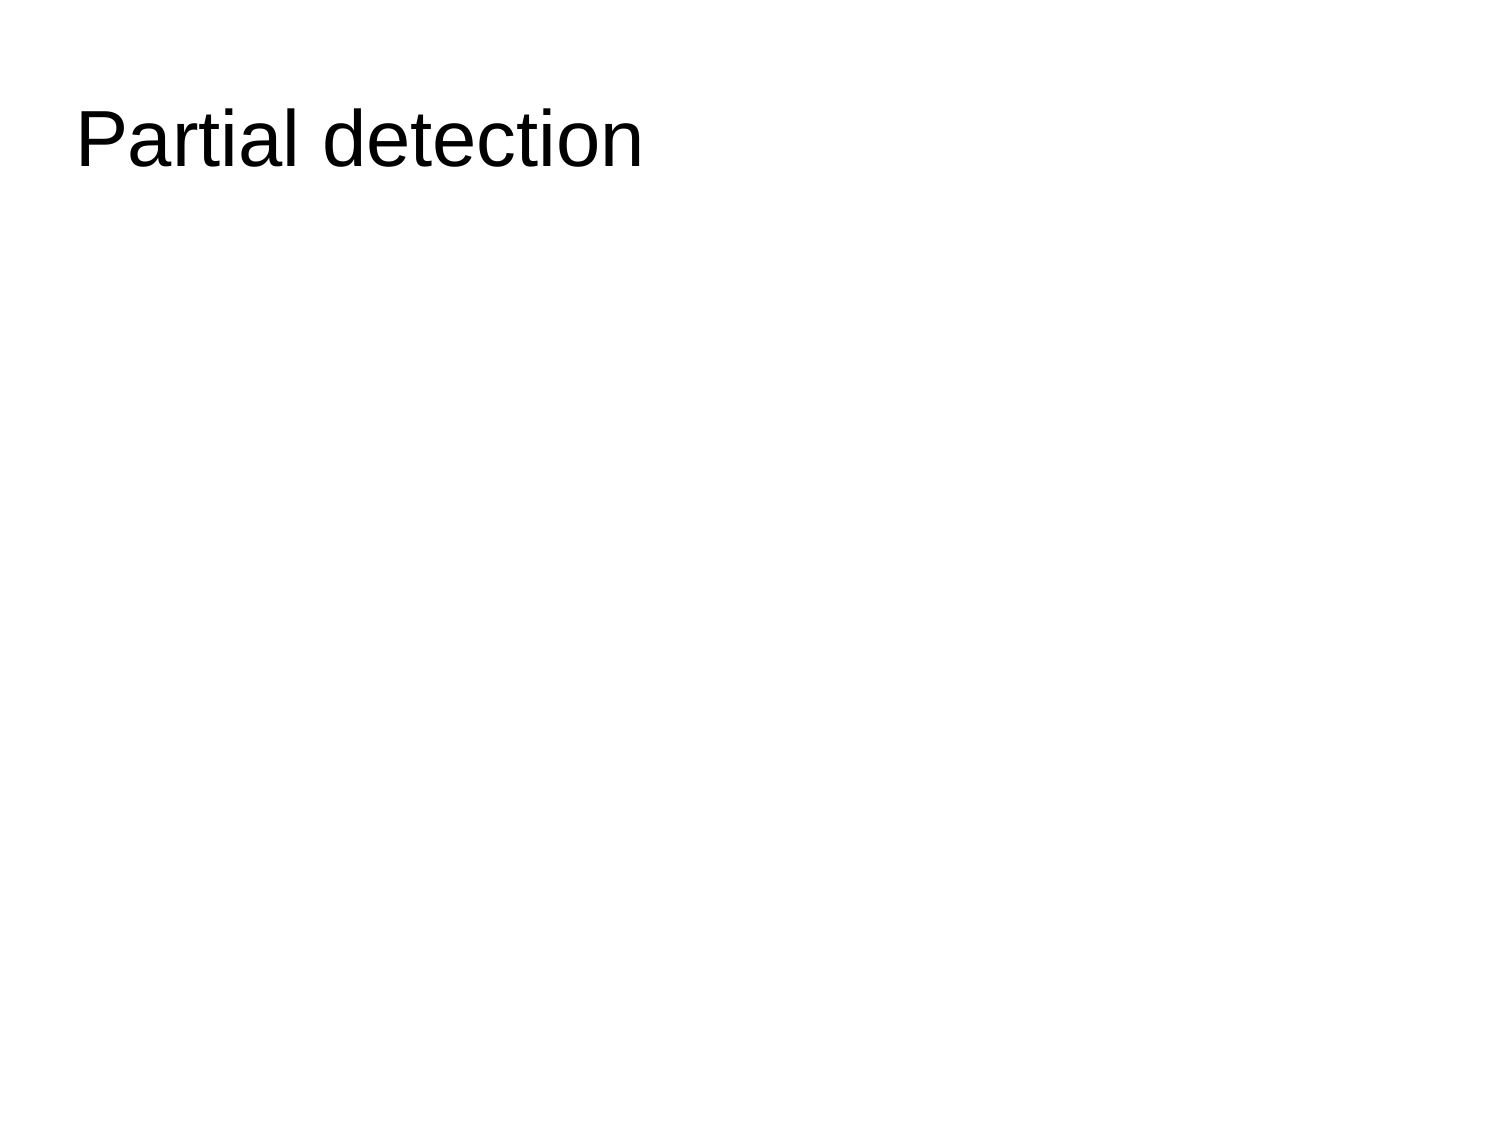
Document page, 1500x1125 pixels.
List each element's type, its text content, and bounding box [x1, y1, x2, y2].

title Partial detection [75, 44, 1425, 233]
